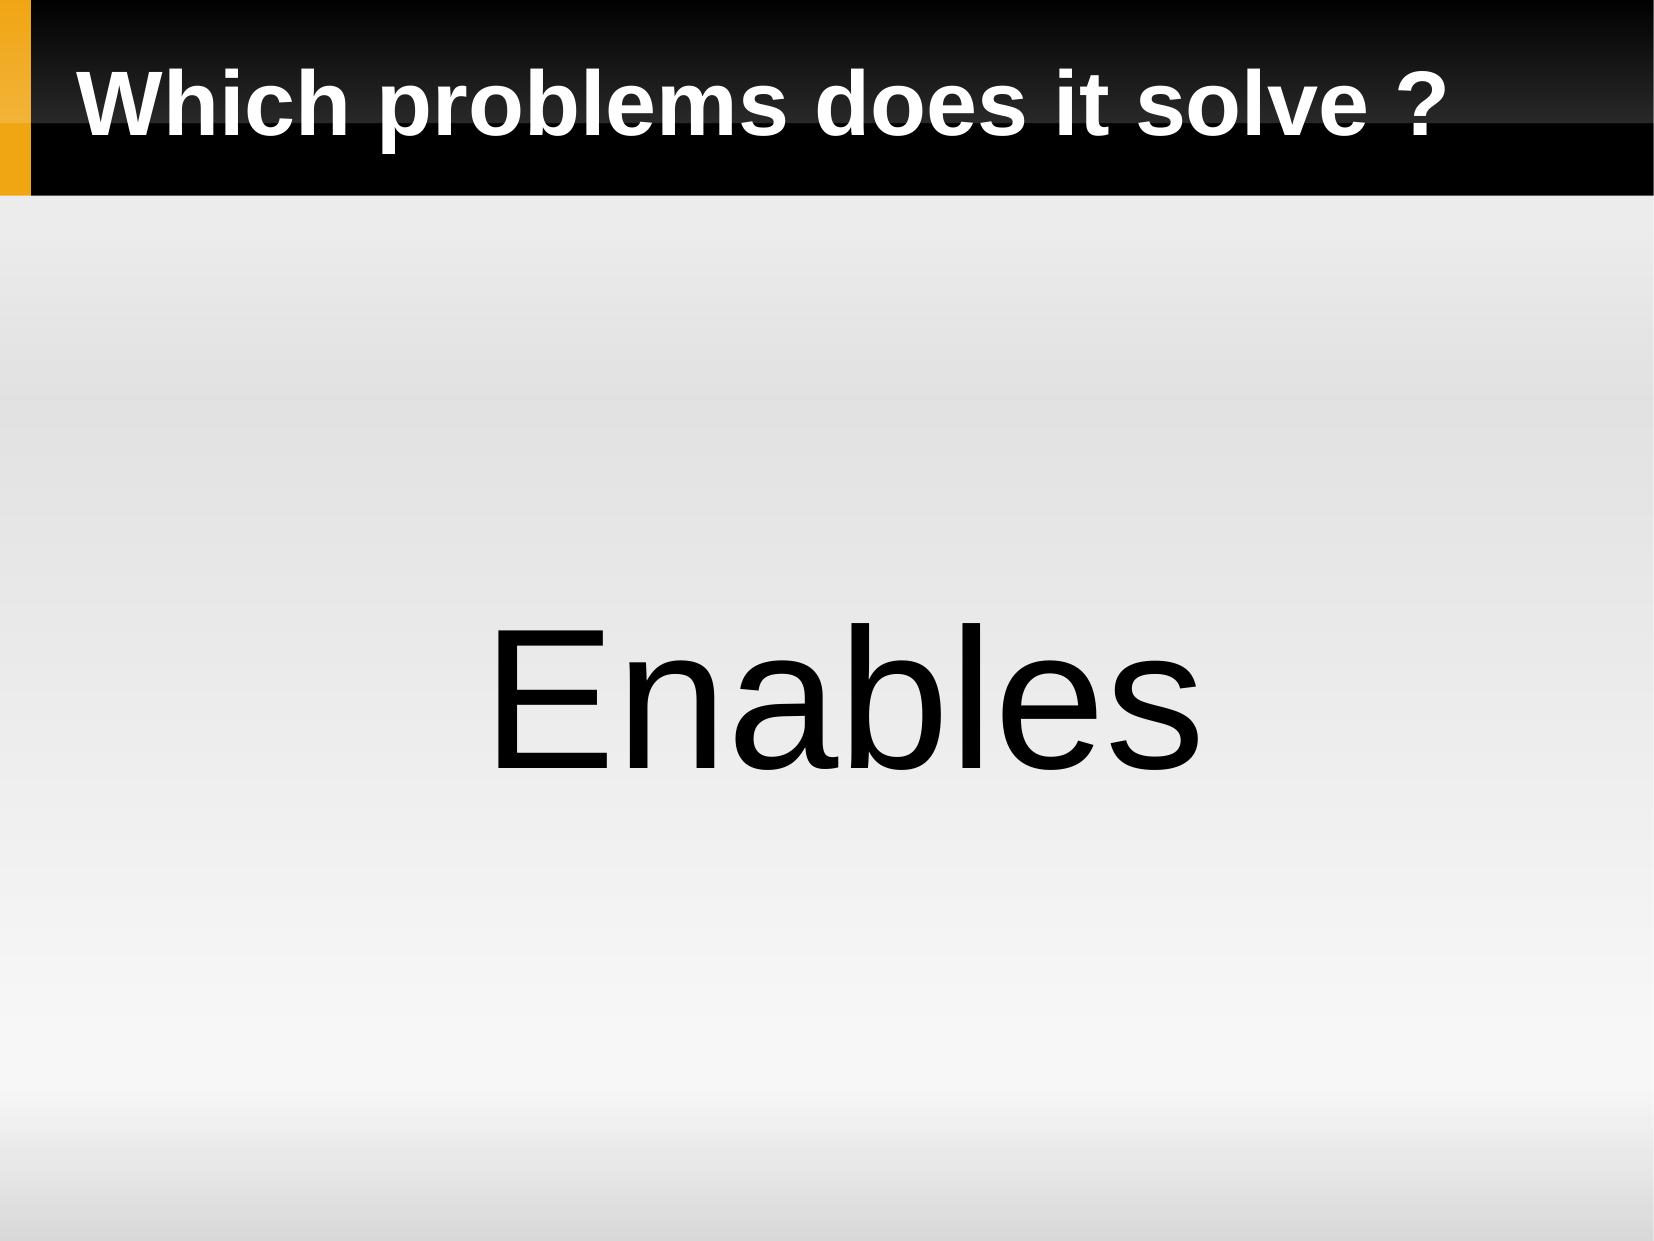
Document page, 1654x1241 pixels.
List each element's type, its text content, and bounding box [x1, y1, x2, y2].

subtitle Enables [82, 297, 1571, 1102]
picture [0, 0, 1654, 1241]
title Which problems does it solve ? [76, 7, 1565, 200]
